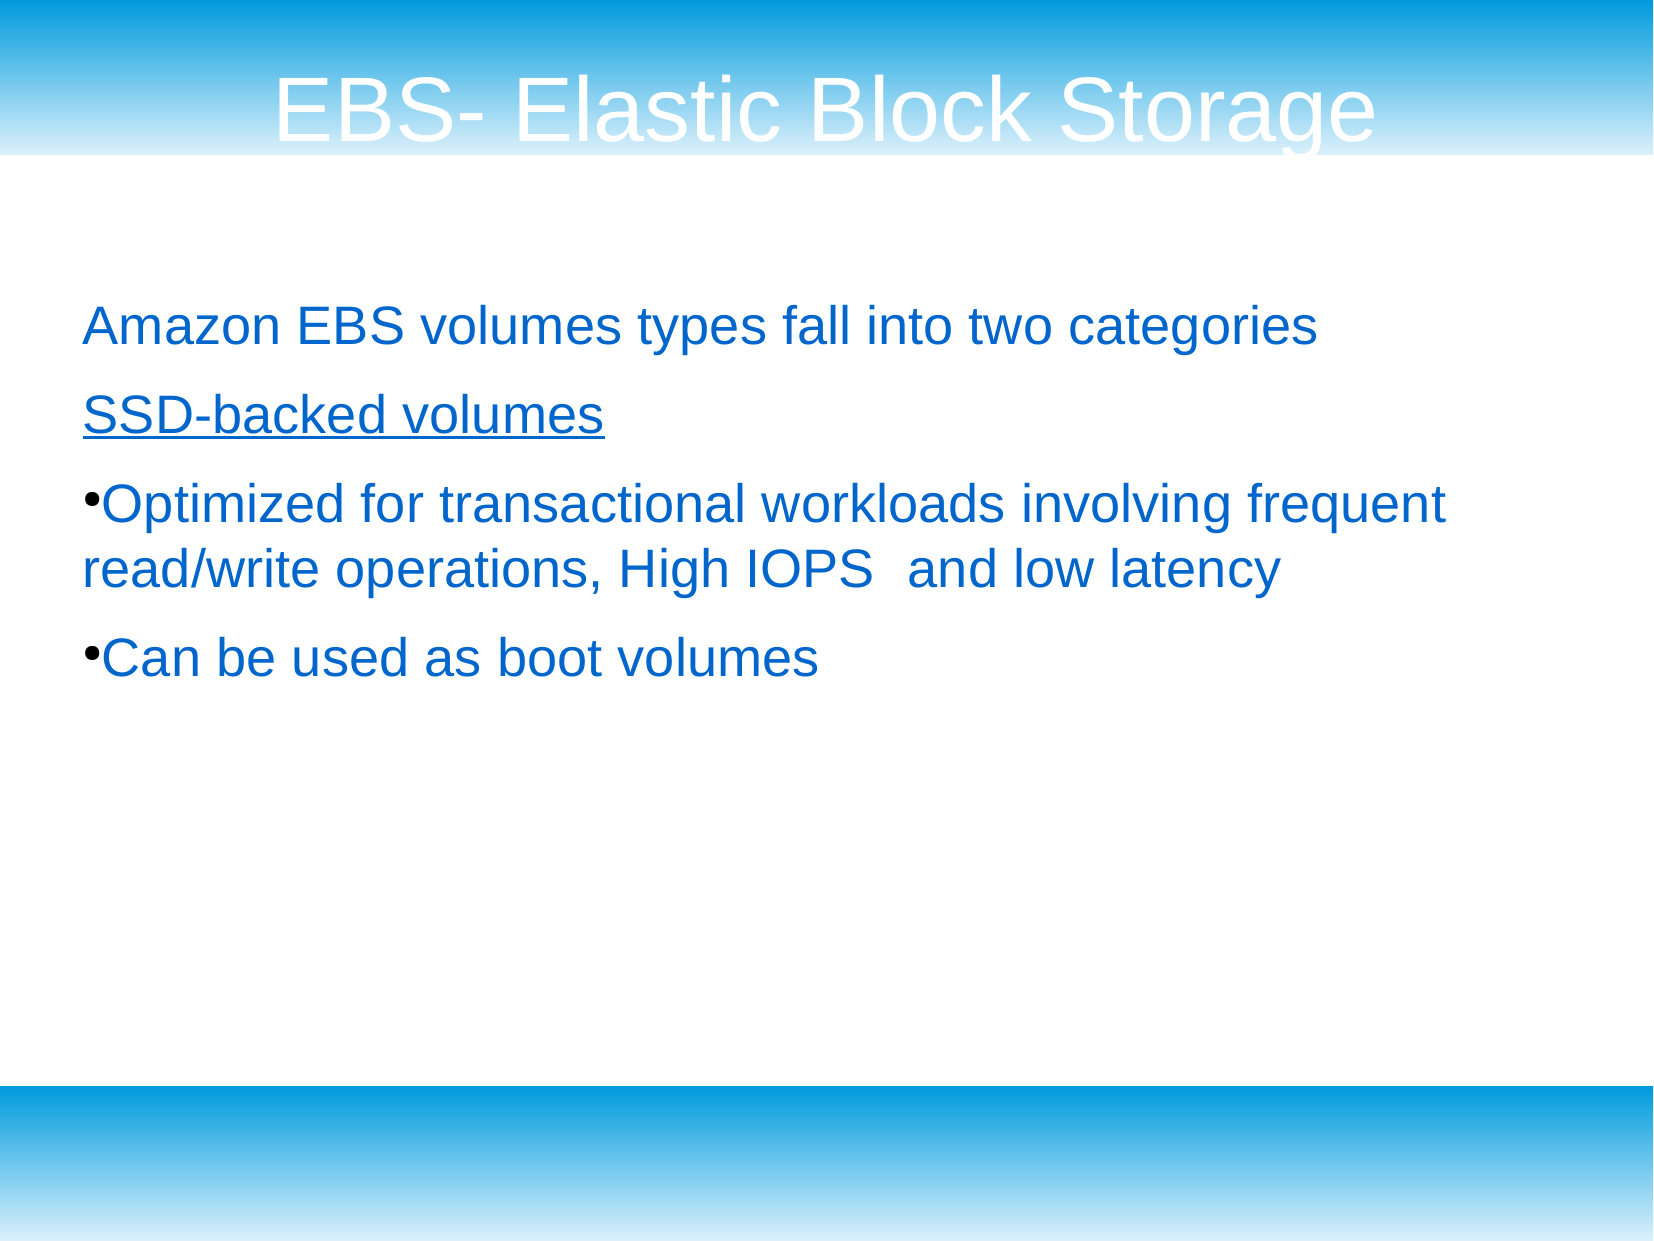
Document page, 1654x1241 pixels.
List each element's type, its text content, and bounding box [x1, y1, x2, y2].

title EBS- Elastic Block Storage [82, 49, 1571, 155]
list Amazon EBS volumes types fall into two categories SSD-backed volumes Optimized for transactional workloads involving frequent read/write operations, High IOPS and low latency Can be used as boot volumes [82, 290, 1571, 1010]
